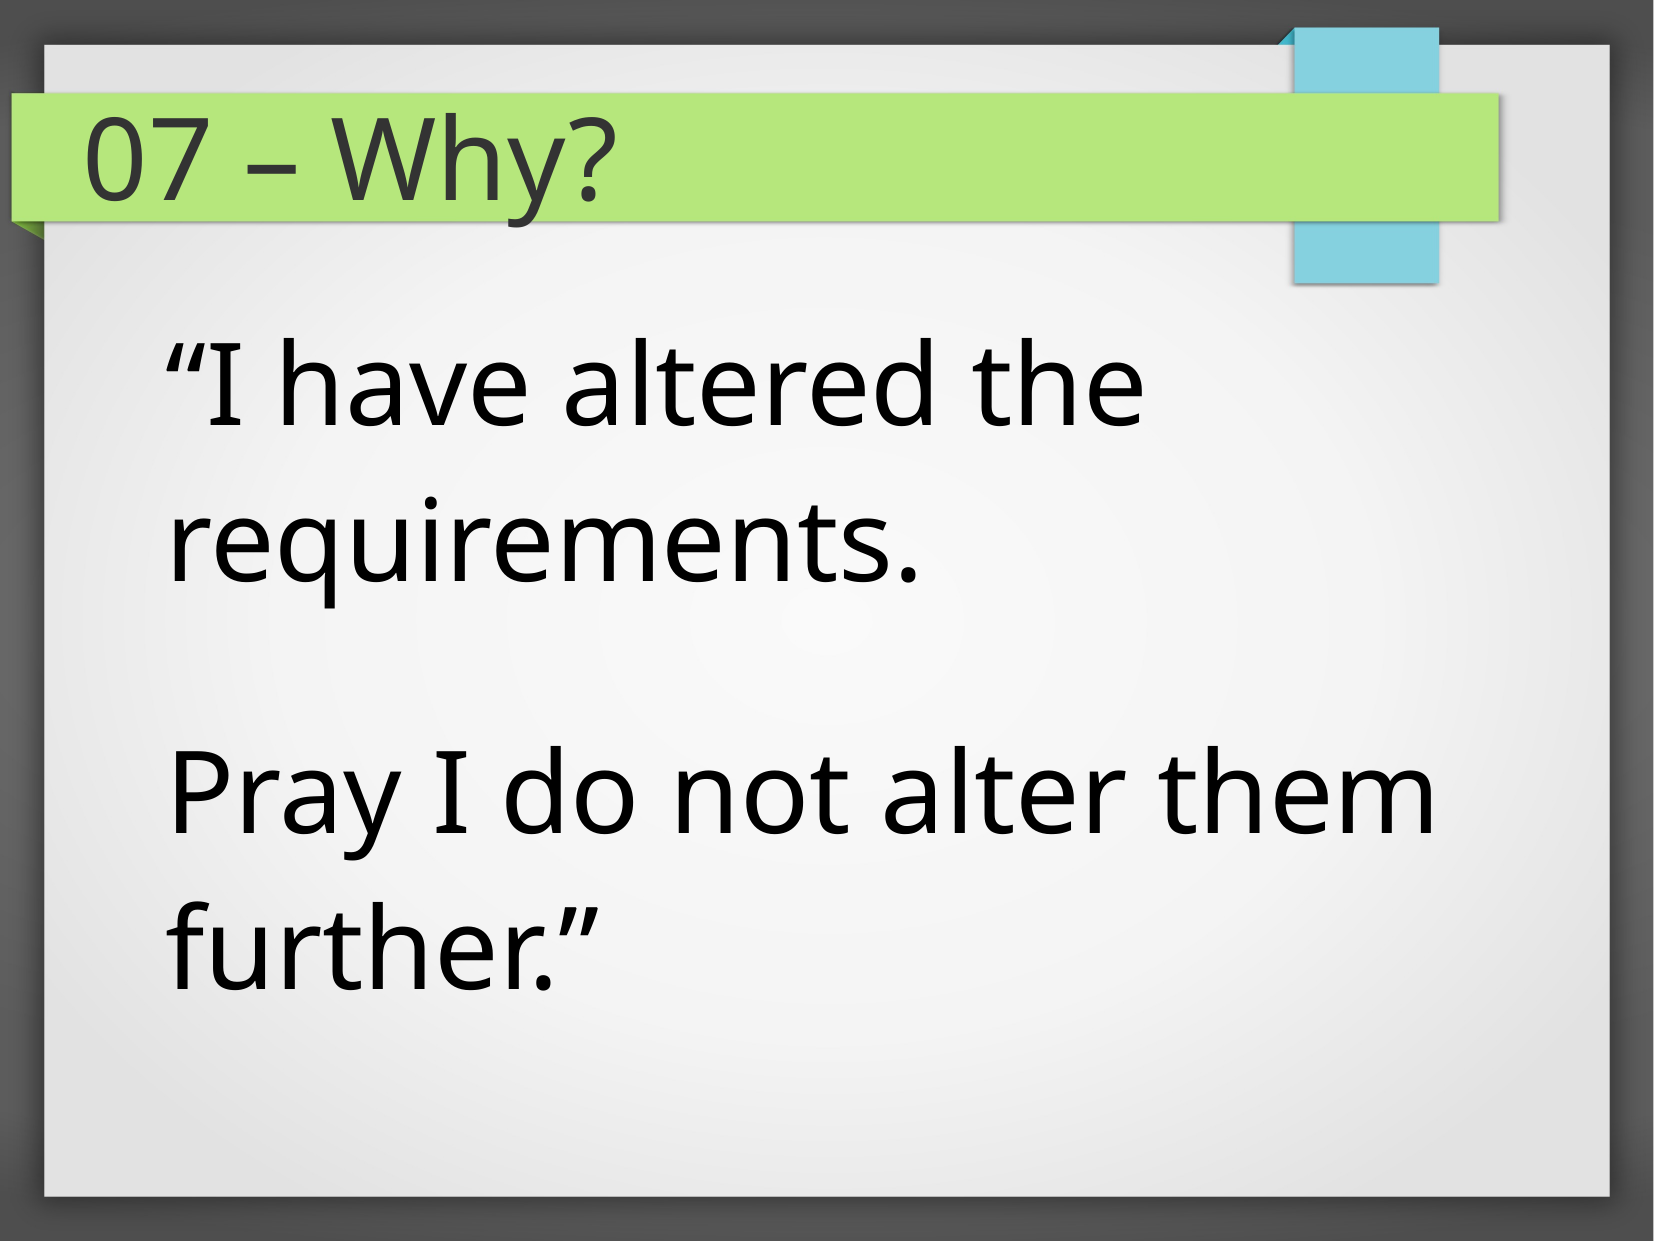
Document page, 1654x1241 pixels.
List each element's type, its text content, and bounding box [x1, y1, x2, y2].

subtitle “I have altered the requirements. Pray I do not alter them further.” [165, 243, 1538, 1241]
picture [0, 0, 1654, 1241]
title 07 – Why? [82, 102, 1465, 209]
